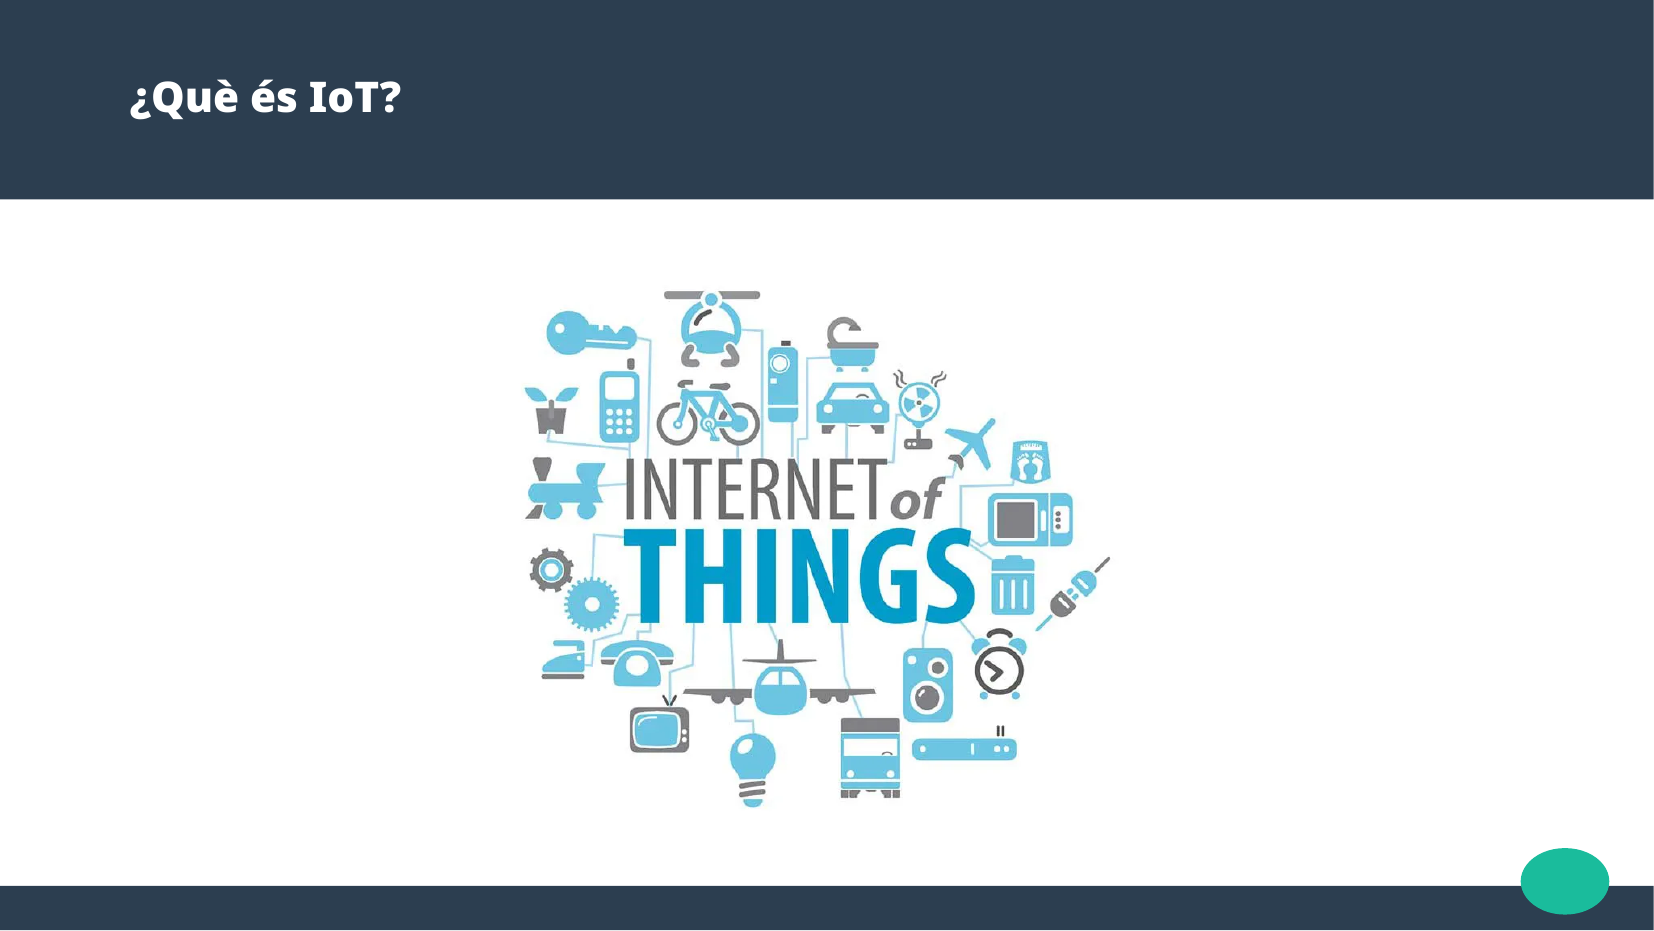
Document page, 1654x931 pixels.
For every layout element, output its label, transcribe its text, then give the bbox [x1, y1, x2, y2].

picture [295, 279, 1319, 815]
title ¿Què és IoT? [59, 37, 1595, 155]
